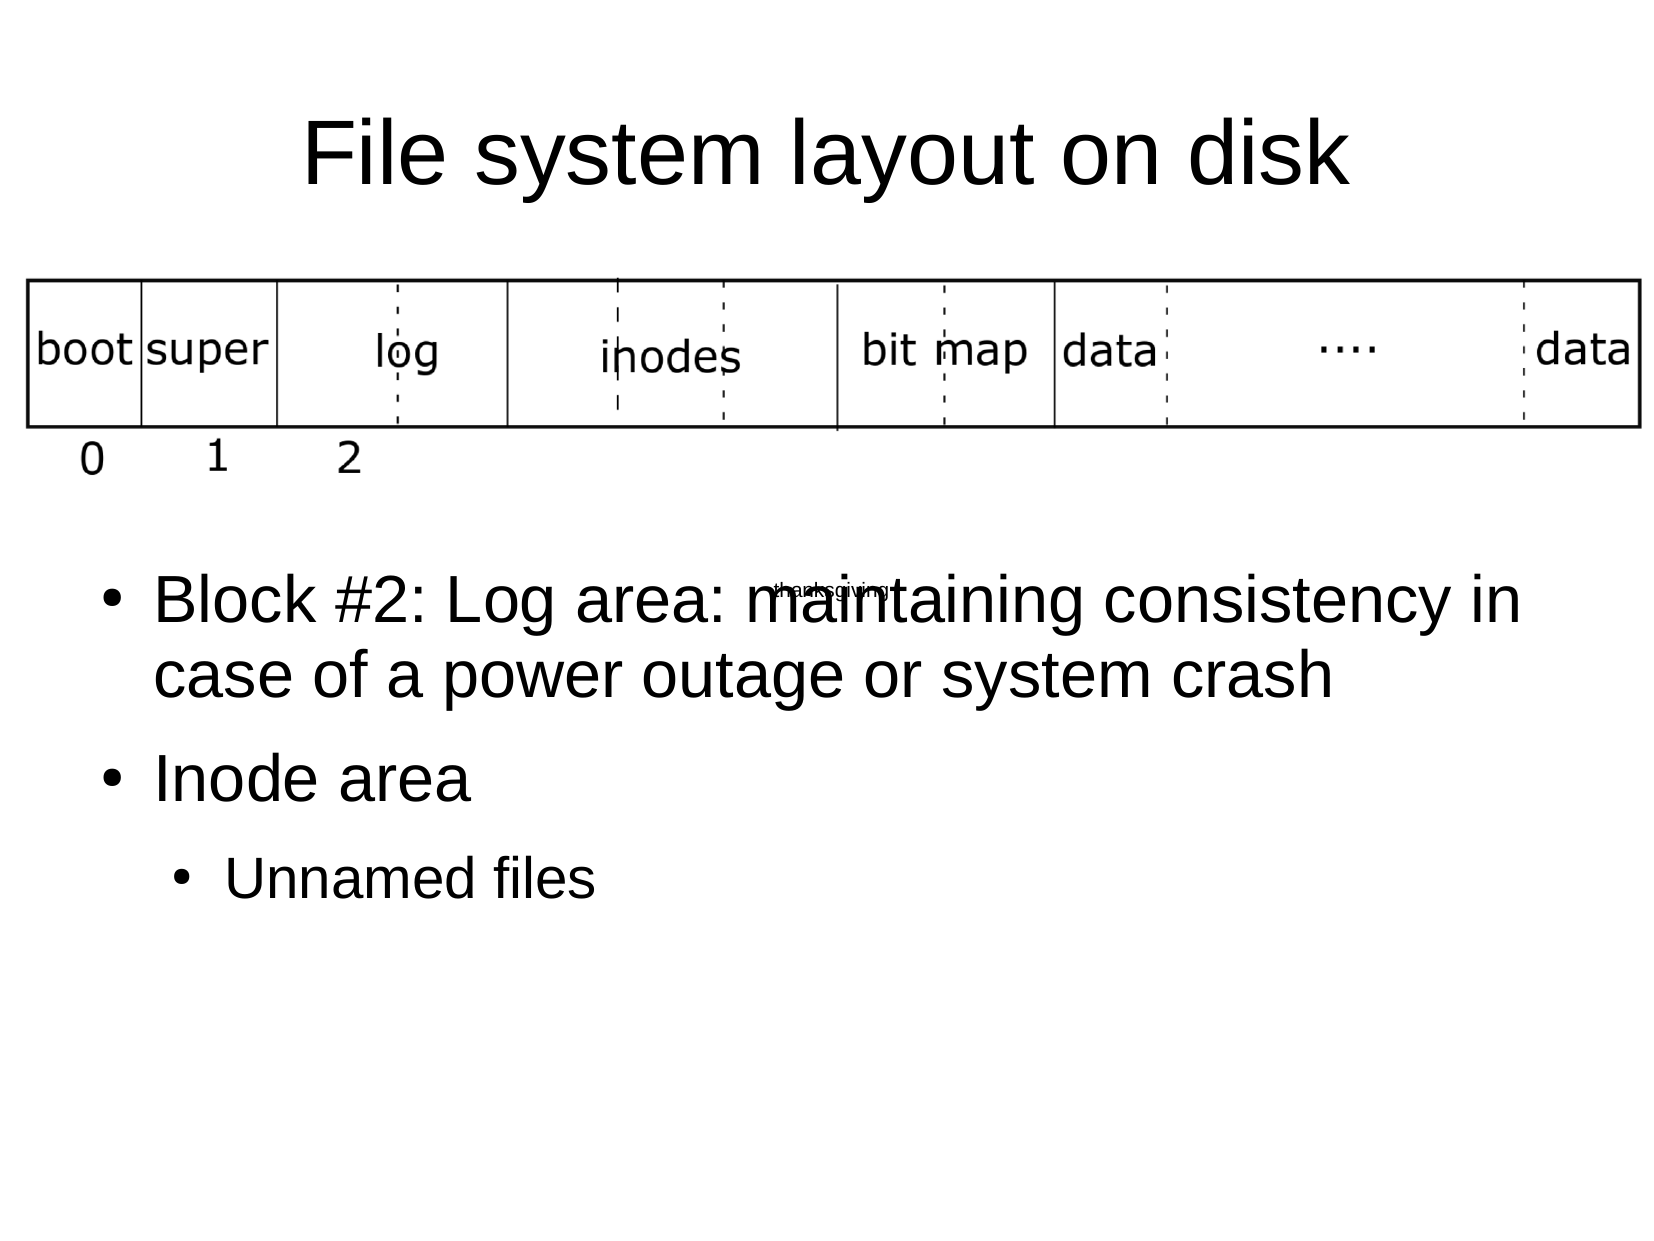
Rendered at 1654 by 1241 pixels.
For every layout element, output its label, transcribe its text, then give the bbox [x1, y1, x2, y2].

title File system layout on disk [82, 49, 1571, 257]
list Block #2: Log area: maintaining consistency in case of a power outage or system crash Inode area Unnamed files [82, 562, 1571, 1163]
text_box thanksgiving [759, 571, 904, 610]
picture [4, 257, 1654, 488]
